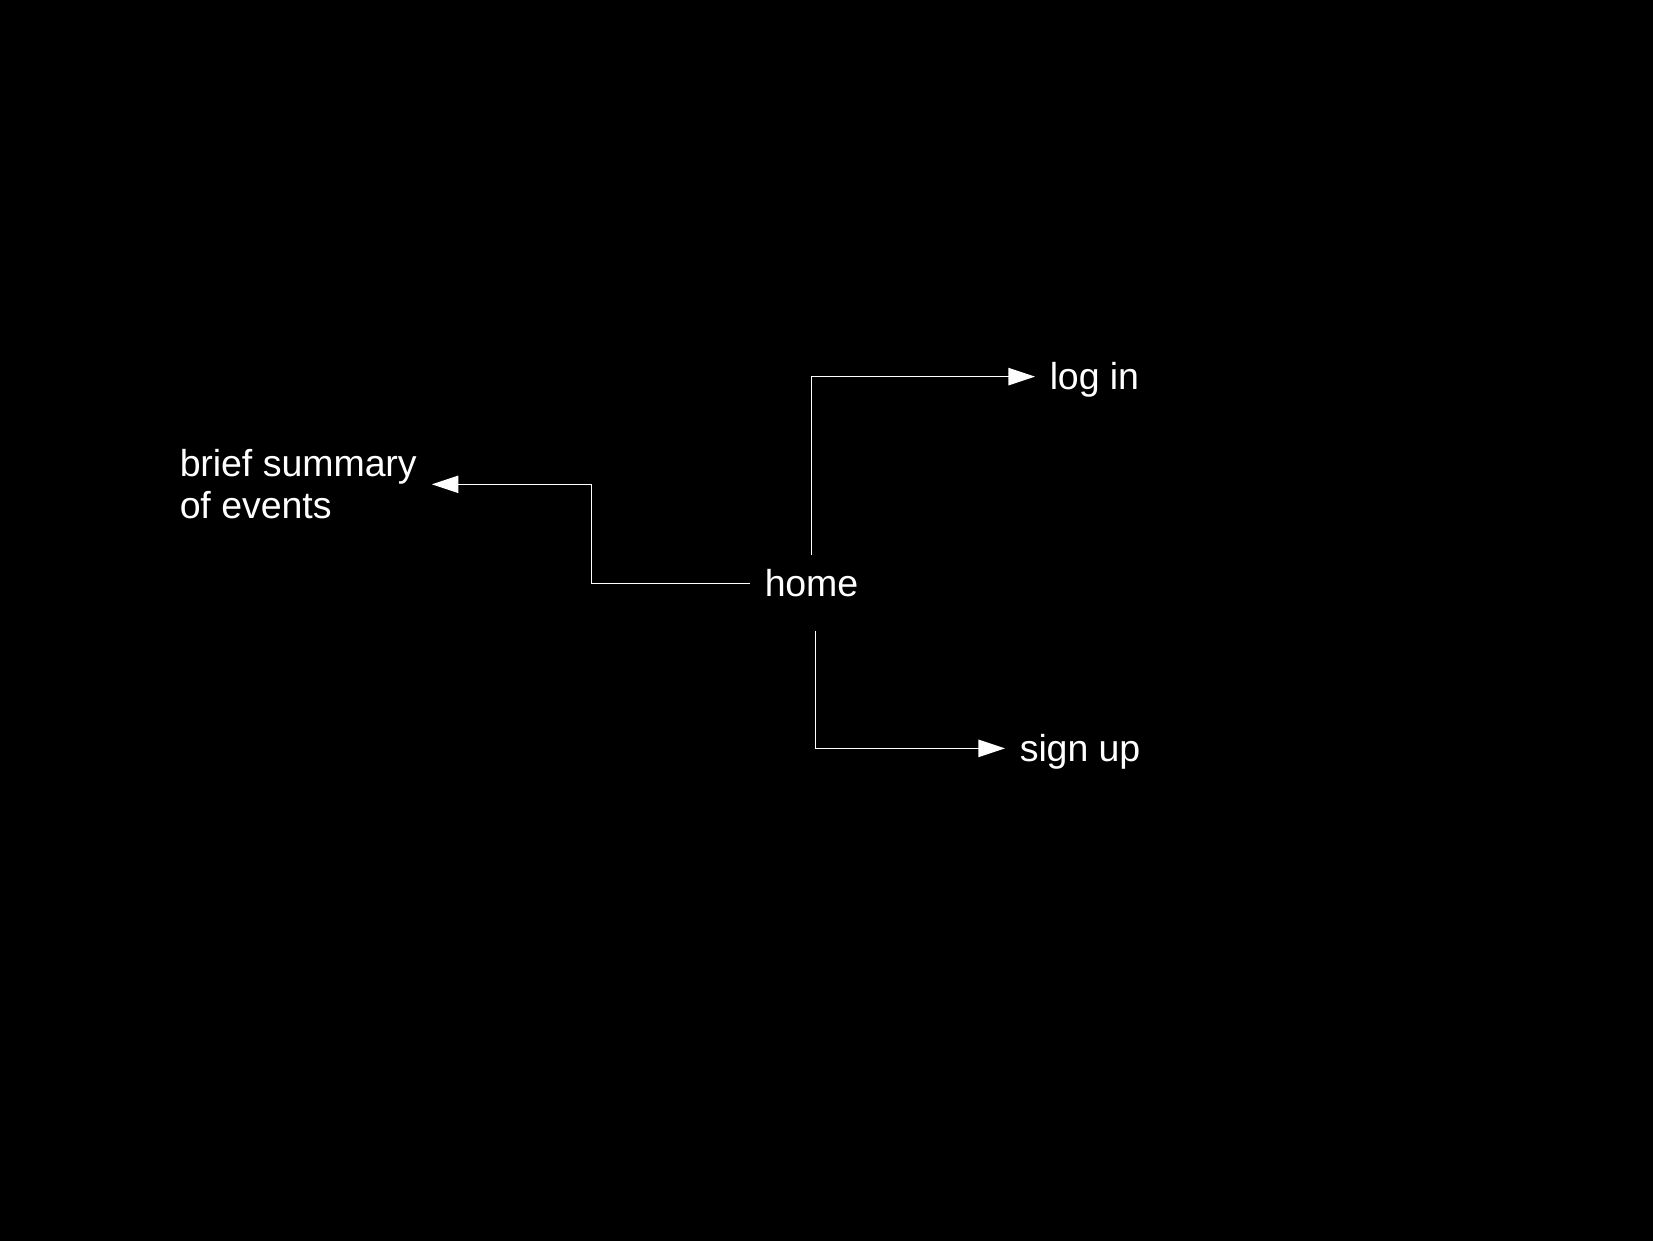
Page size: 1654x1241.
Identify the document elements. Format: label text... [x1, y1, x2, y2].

text_box brief summary of events [165, 435, 432, 534]
text_box sign up [1005, 720, 1156, 777]
text_box log in [1035, 348, 1154, 406]
text_box home [750, 555, 874, 612]
